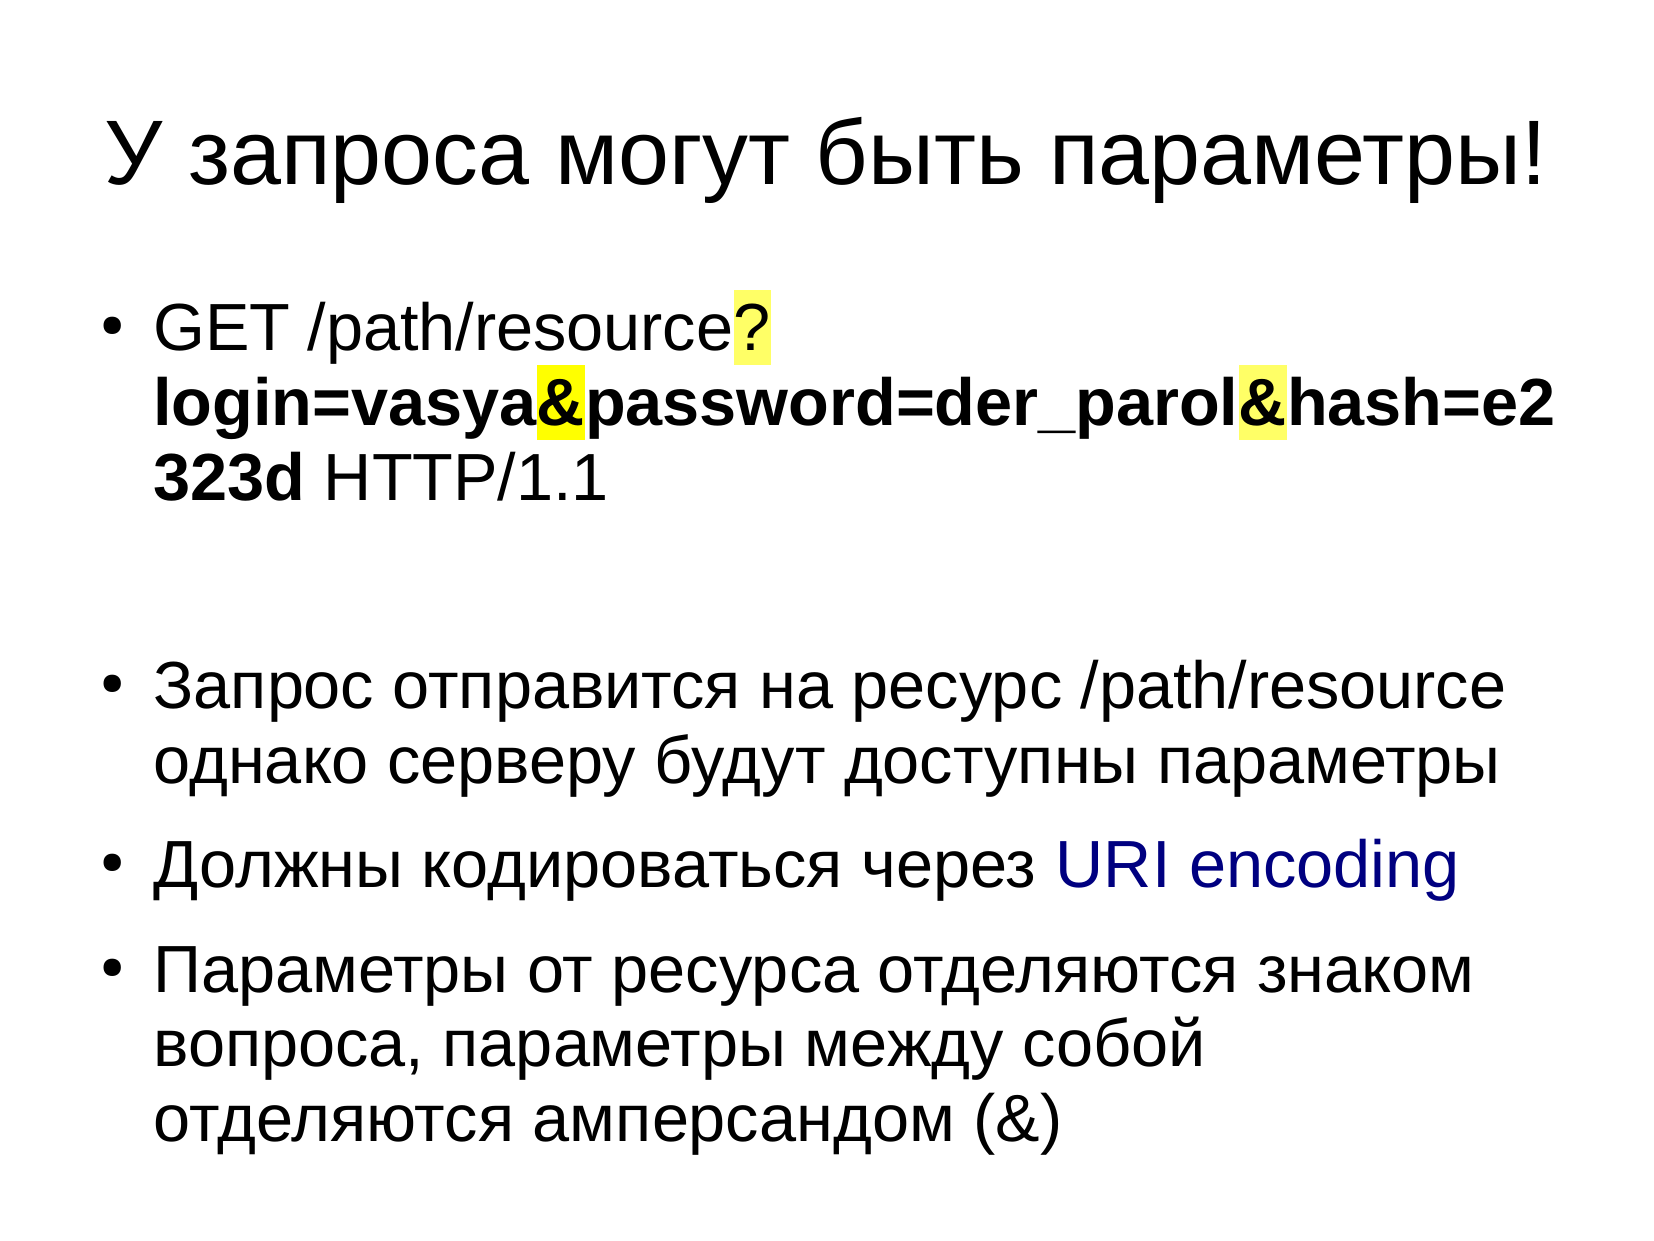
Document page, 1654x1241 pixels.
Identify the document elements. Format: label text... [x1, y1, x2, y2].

title У запроса могут быть параметры! [82, 49, 1571, 257]
list GET /path/resource?login=vasya&password=der_parol&hash=e2323d HTTP/1.1 Запрос отправится на ресурс /path/resource однако серверу будут доступны параметры Должны кодироваться через URI encoding Параметры от ресурса отделяются знаком вопроса, параметры между собой отделяются амперсандом (&) [82, 290, 1571, 1157]
